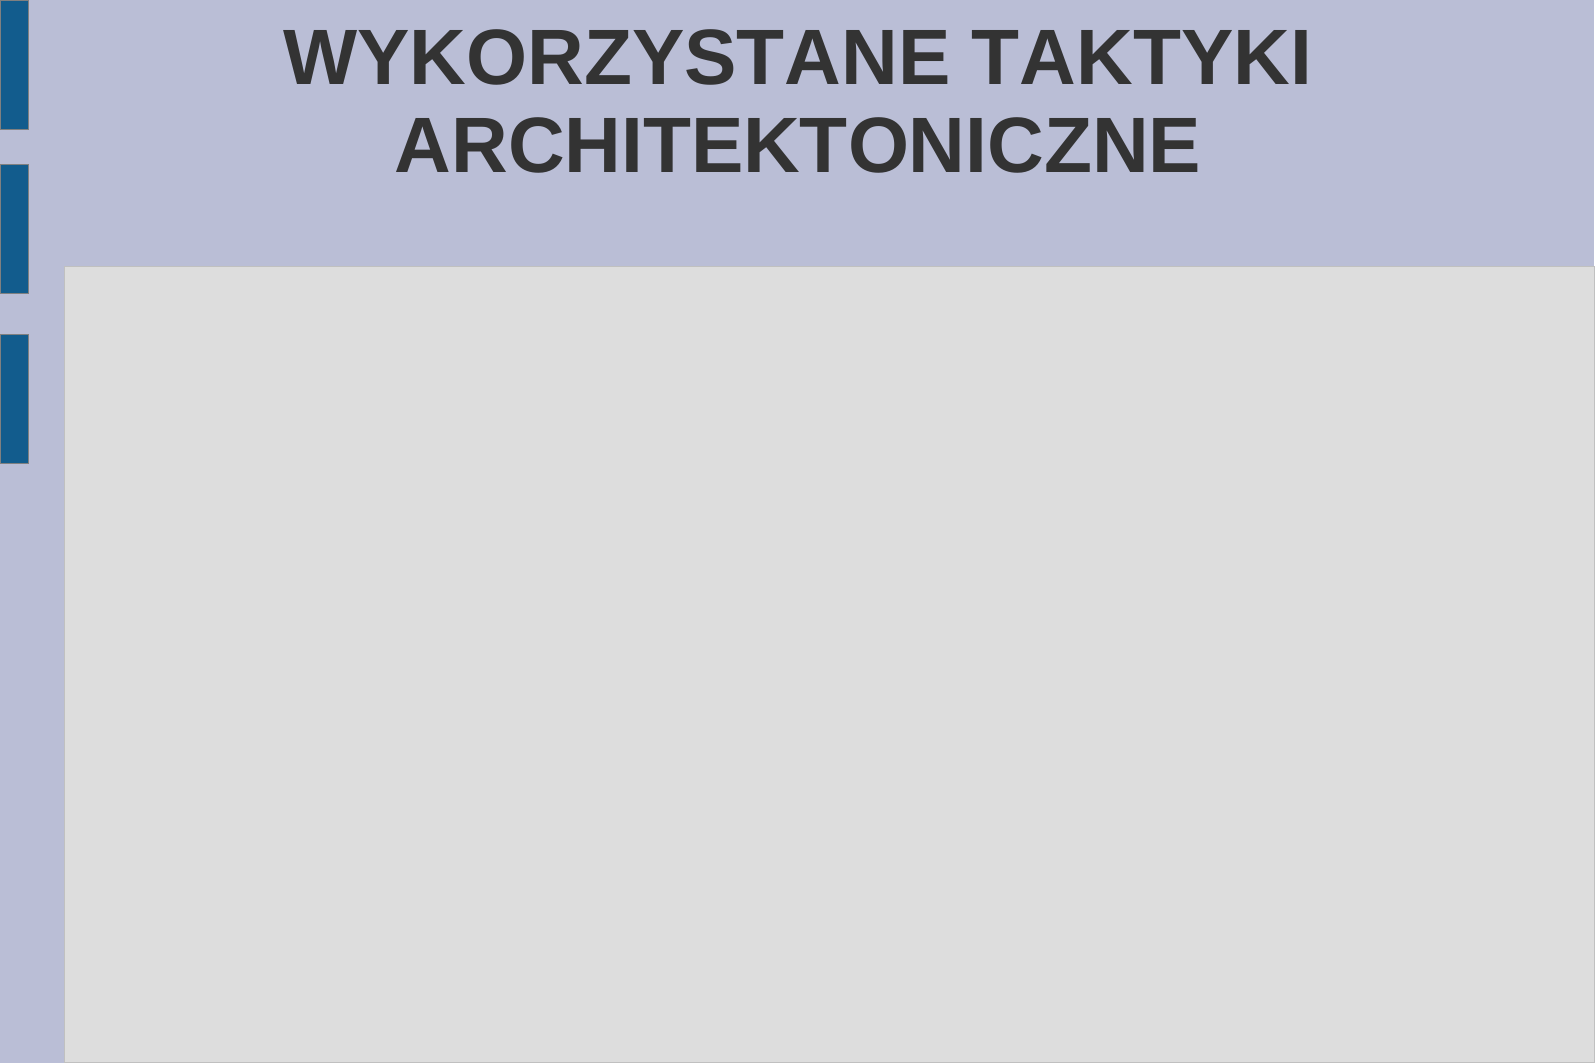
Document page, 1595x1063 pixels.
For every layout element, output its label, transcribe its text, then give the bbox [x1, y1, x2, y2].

title WYKORZYSTANE TAKTYKI ARCHITEKTONICZNE [117, 13, 1479, 191]
